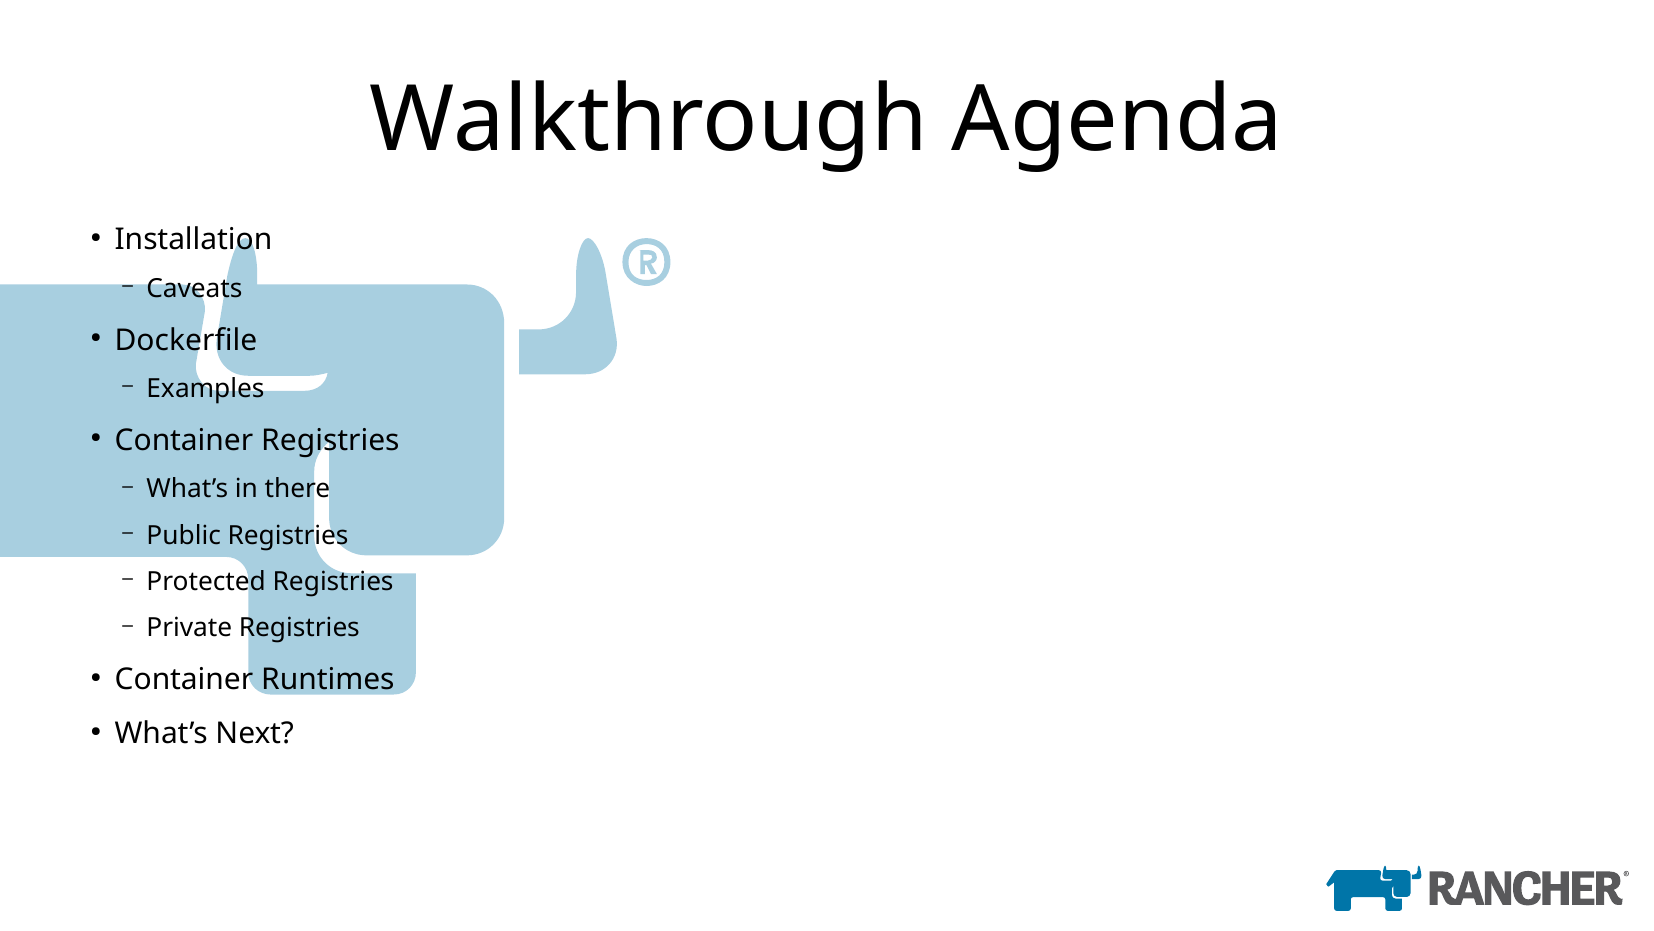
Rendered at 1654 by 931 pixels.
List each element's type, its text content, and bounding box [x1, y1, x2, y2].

title Walkthrough Agenda [82, 37, 1571, 193]
list Installation Caveats Dockerfile Examples Container Registries What’s in there Public Registries Protected Registries Private Registries Container Runtimes What’s Next? [82, 217, 1571, 758]
